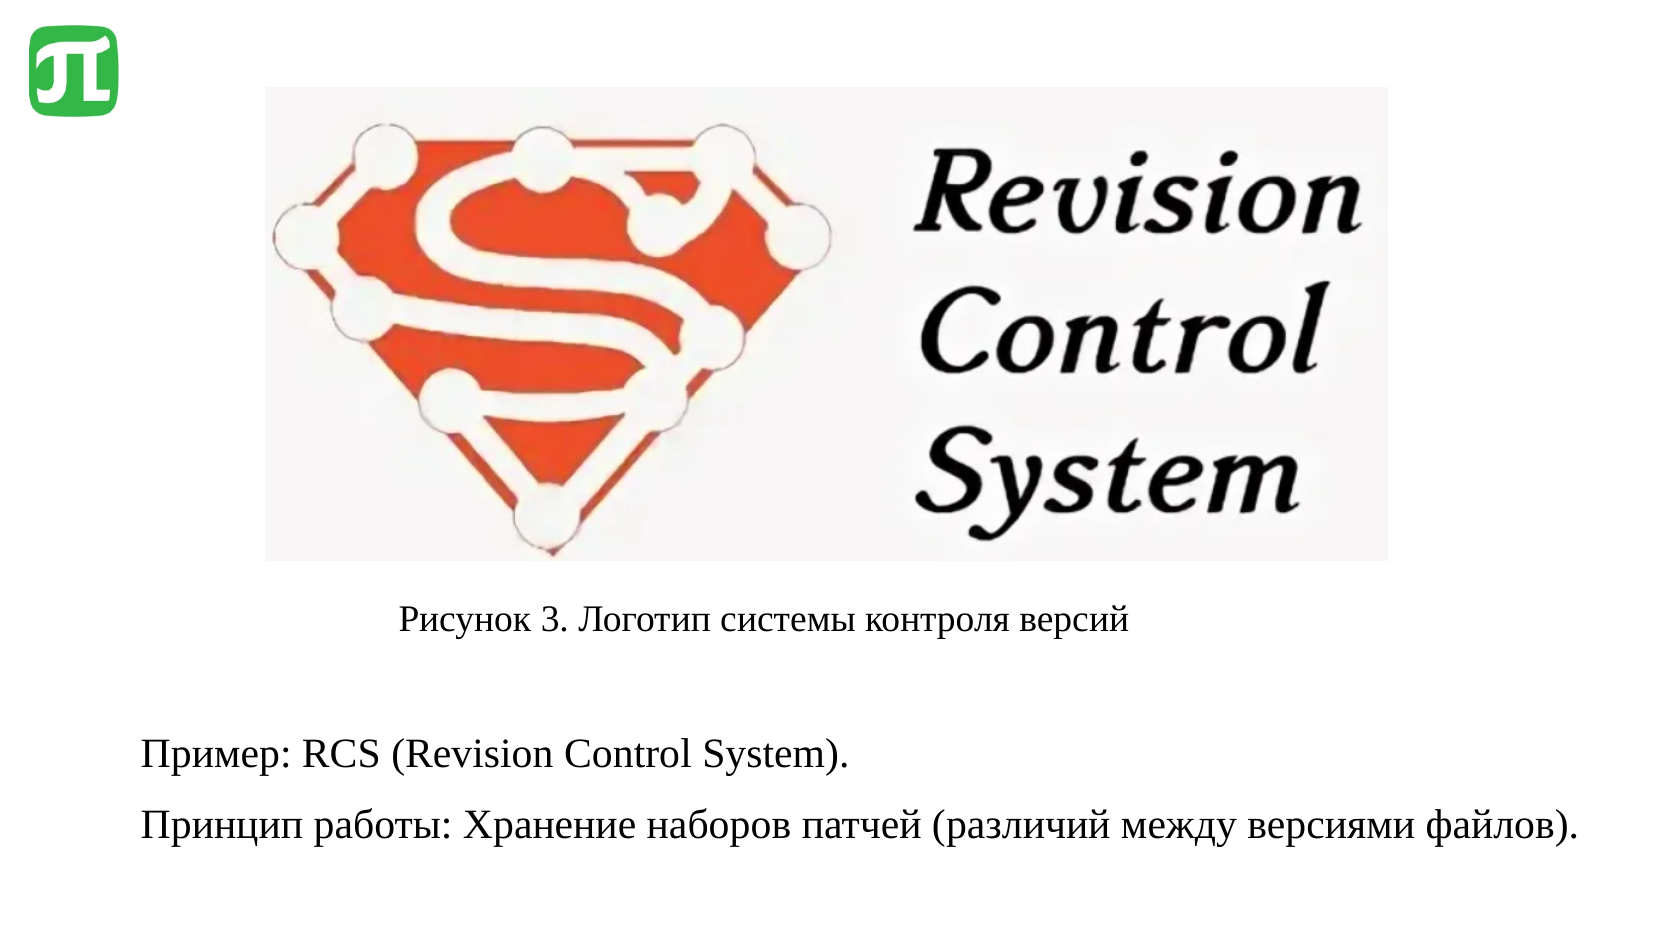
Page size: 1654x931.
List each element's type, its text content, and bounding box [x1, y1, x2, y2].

text_box Пример: RCS (Revision Control System). Принцип работы: Хранение наборов патчей (различий между версиями файлов). [55, 722, 1621, 931]
text_box Рисунок 3. Логотип системы контроля версий [383, 590, 1625, 650]
picture [265, 87, 1388, 562]
picture [29, 25, 120, 119]
